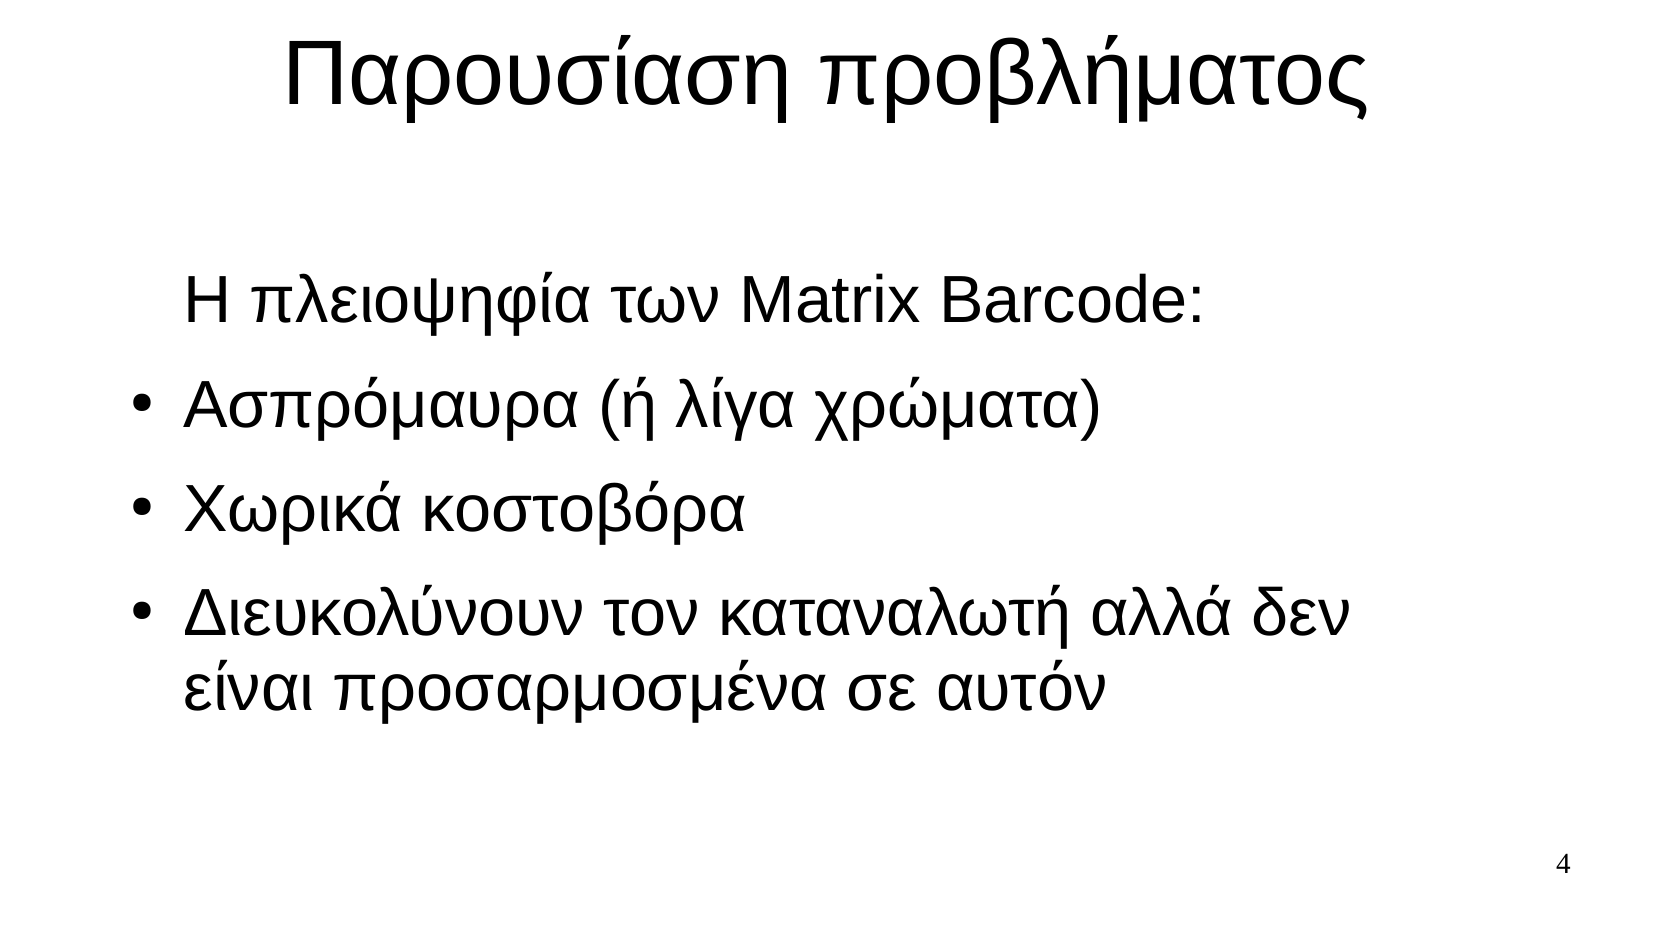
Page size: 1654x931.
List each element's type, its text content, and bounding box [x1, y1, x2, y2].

title Παρουσίαση προβλήματος [82, 0, 1571, 151]
list Η πλειοψηφία των Matrix Barcode: Ασπρόμαυρα (ή λίγα χρώματα) Χωρικά κοστοβόρα Διευκολύνουν τον καταναλωτή αλλά δεν είναι προσαρμοσμένα σε αυτόν [112, 262, 1388, 863]
